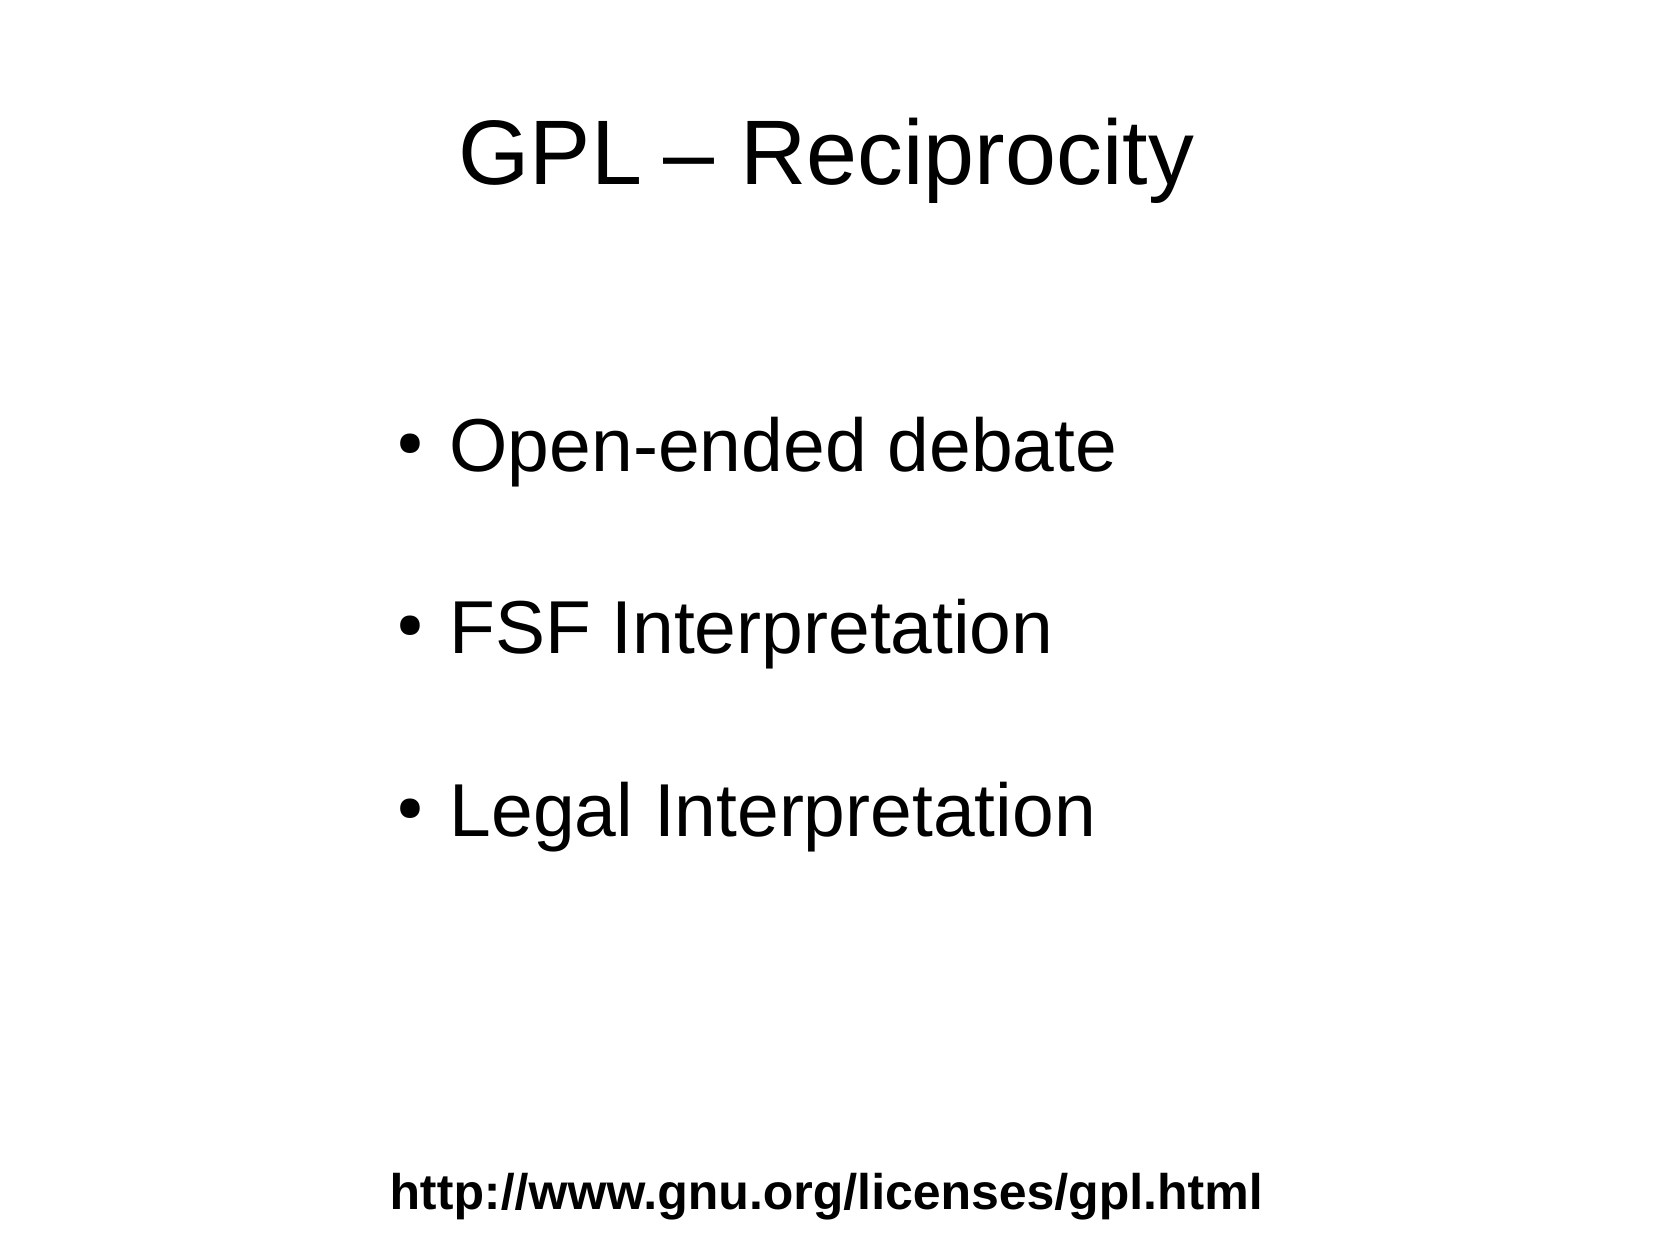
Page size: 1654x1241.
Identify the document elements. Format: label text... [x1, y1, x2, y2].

title GPL – Reciprocity [82, 49, 1571, 257]
text_box http://www.gnu.org/licenses/gpl.html [192, 1156, 1461, 1229]
list Open-ended debate FSF Interpretation Legal Interpretation [364, 395, 1271, 894]
